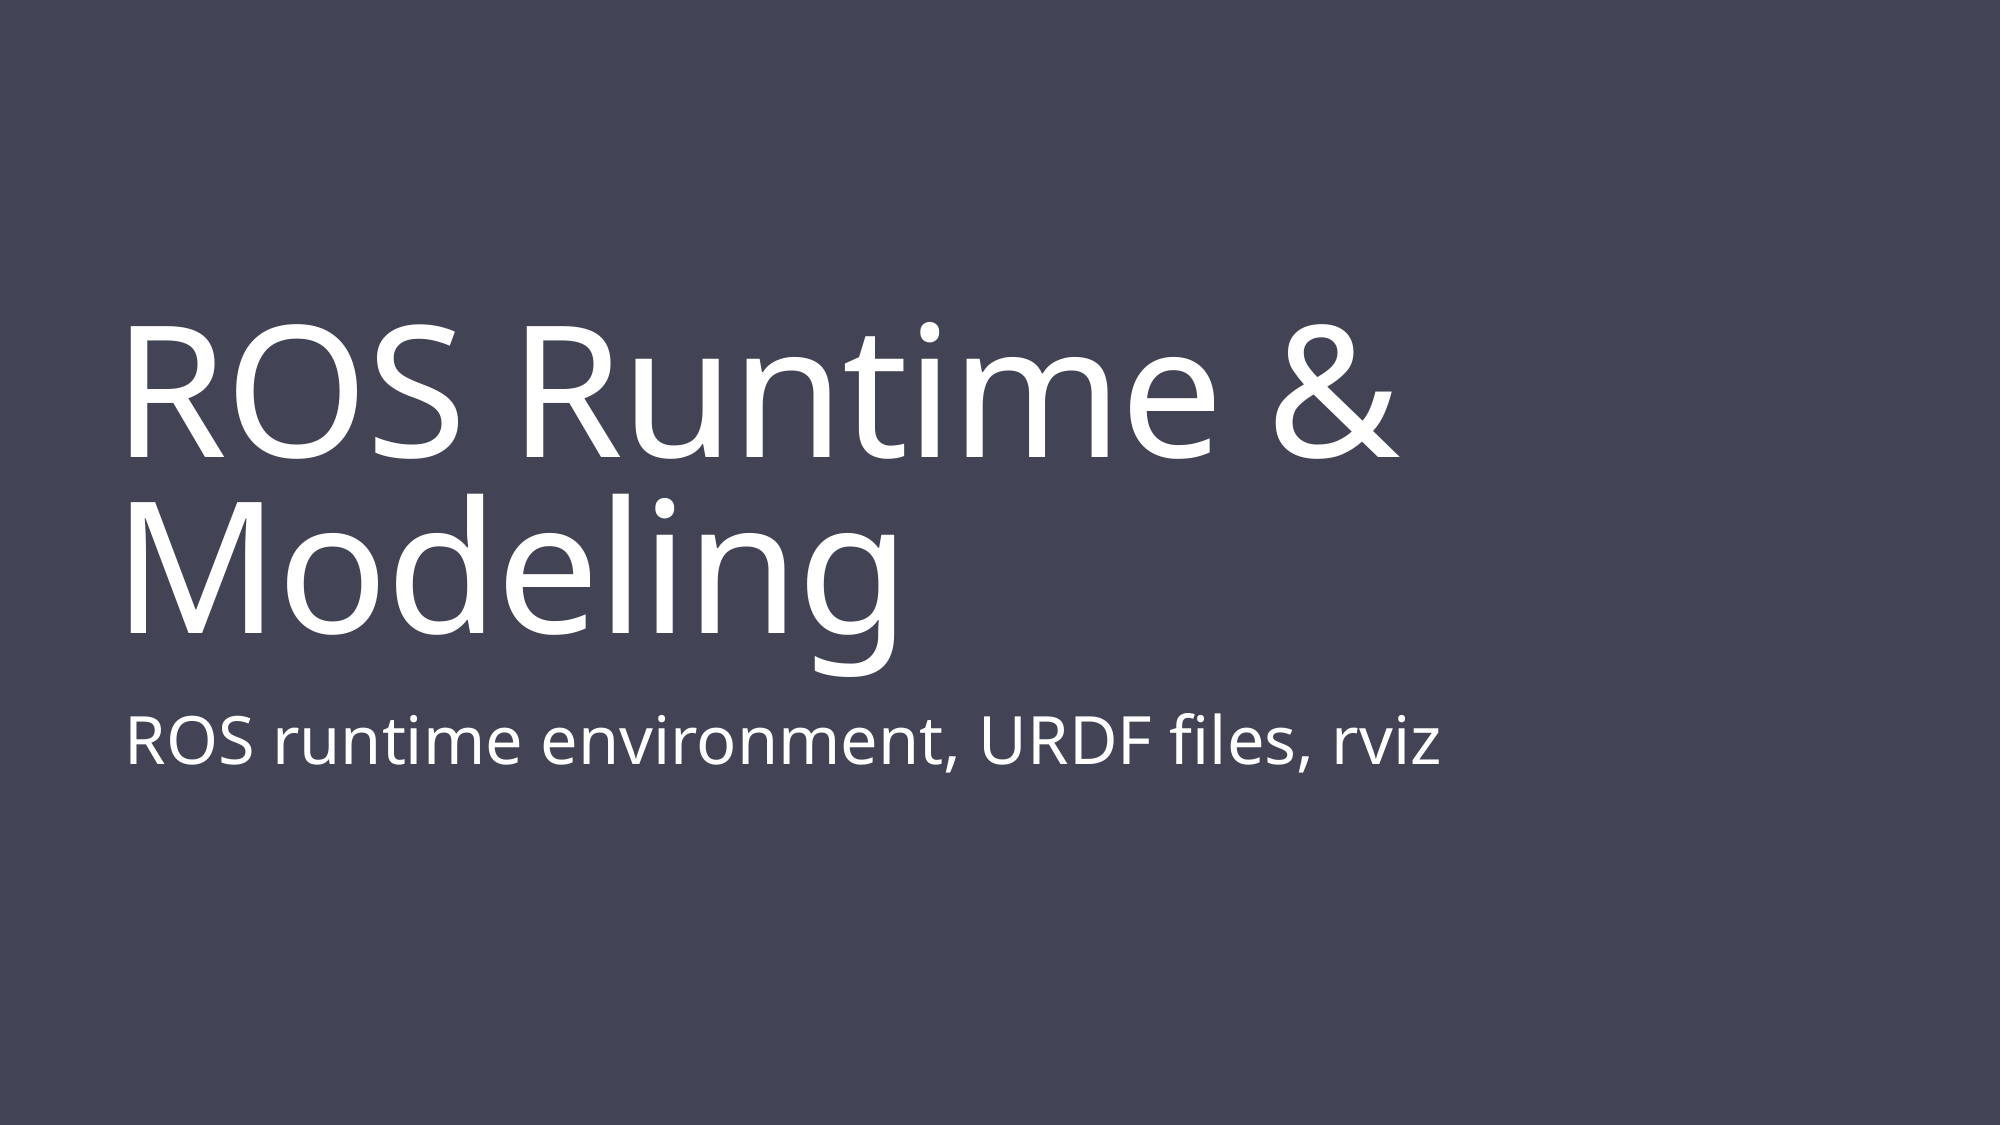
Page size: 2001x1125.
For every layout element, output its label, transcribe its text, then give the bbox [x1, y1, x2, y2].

subtitle ROS runtime environment, URDF files, rviz [109, 690, 1624, 961]
title ROS Runtime & Modeling [98, 126, 1868, 677]
